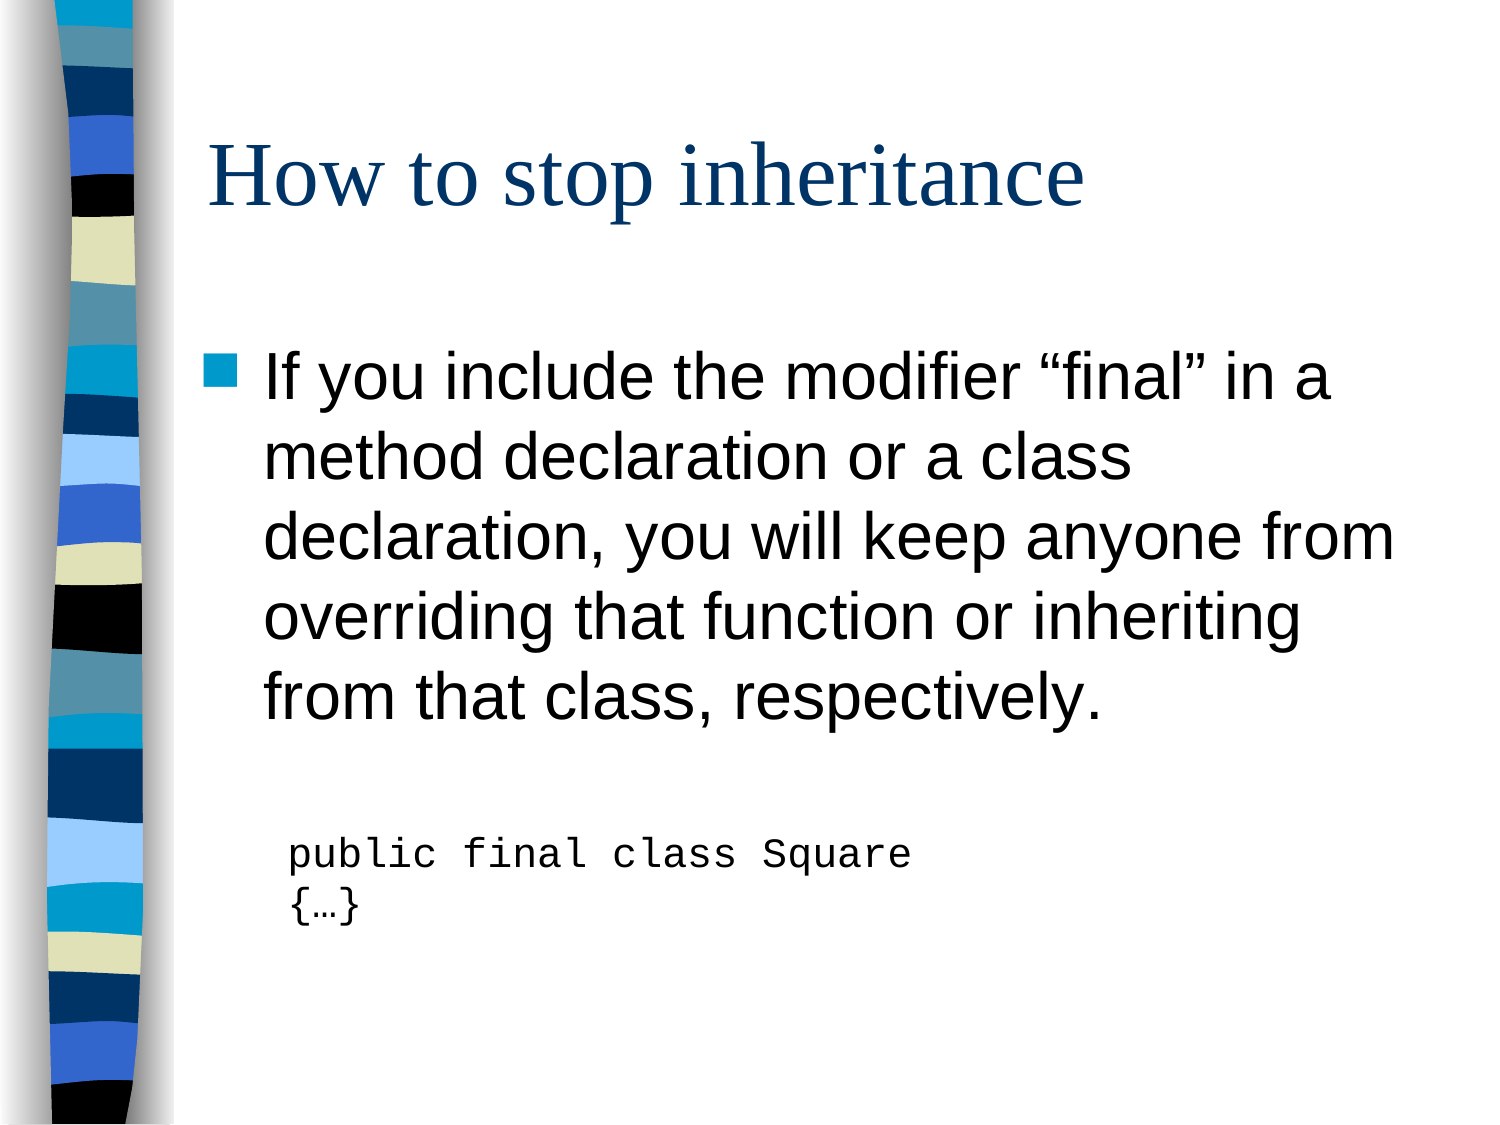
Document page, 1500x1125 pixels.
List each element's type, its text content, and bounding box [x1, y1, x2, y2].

text_box public final class Square {…} [272, 818, 928, 934]
list If you include the modifier “final” in a method declaration or a class declaration, you will keep anyone from overriding that function or inheriting from that class, respectively. [192, 324, 1468, 1000]
title How to stop inheritance [192, 74, 1468, 263]
